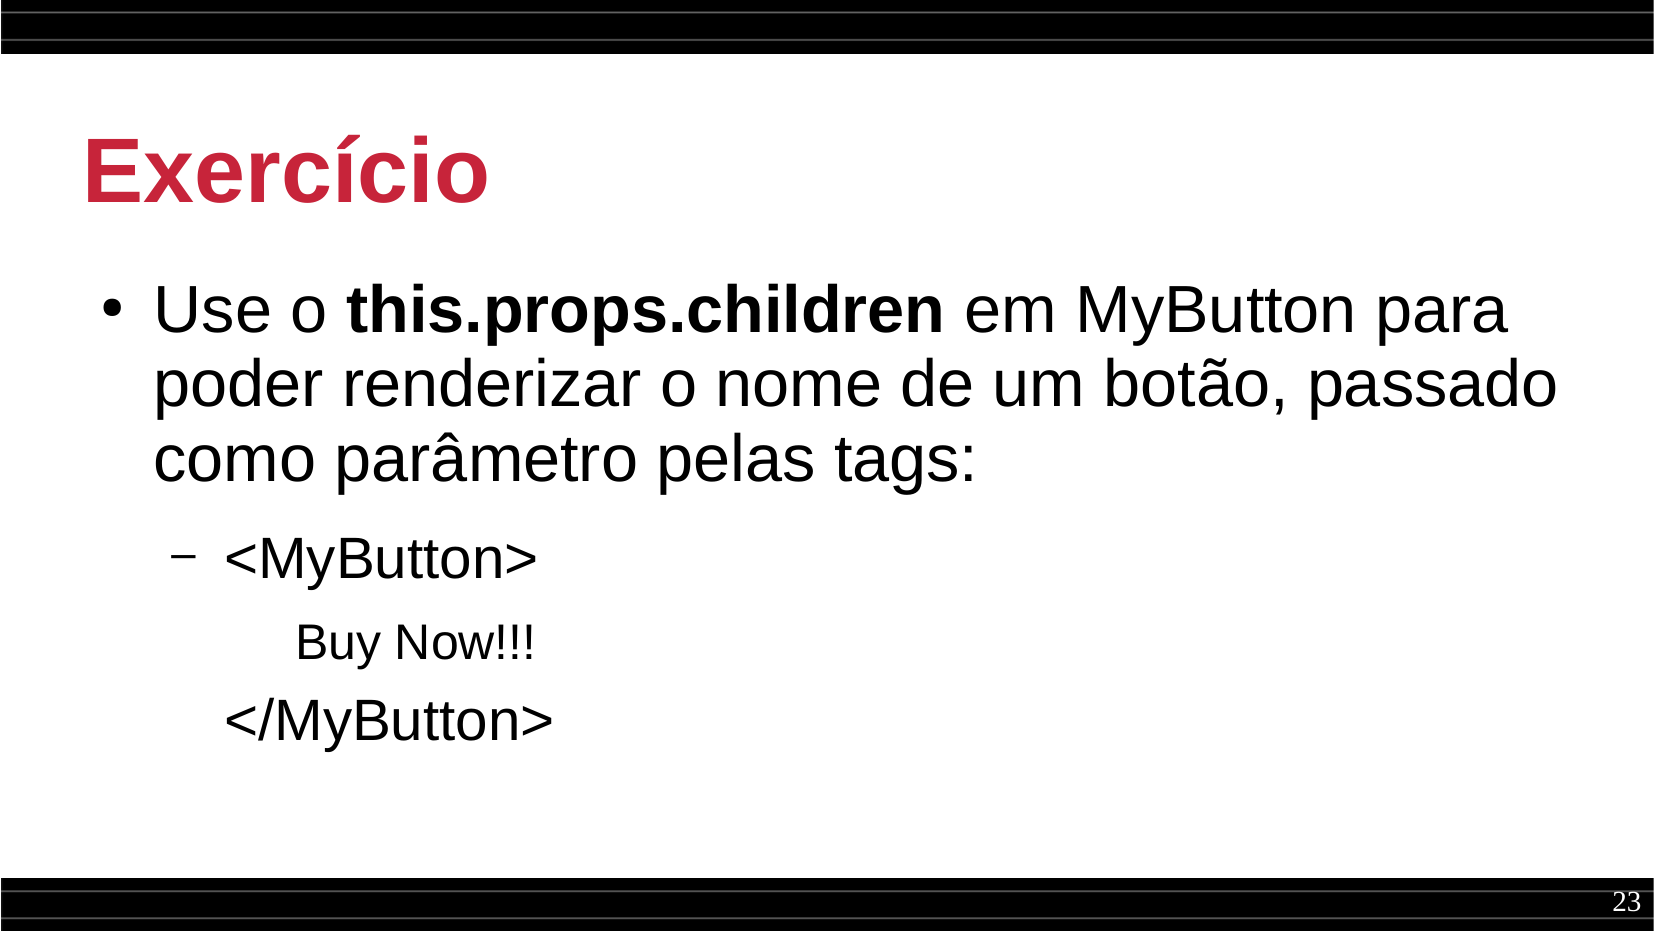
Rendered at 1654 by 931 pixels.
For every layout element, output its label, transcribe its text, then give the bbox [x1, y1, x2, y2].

picture [1, 0, 1654, 54]
picture [1, 878, 1654, 931]
list Use o this.props.children em MyButton para poder renderizar o nome de um botão, passado como parâmetro pelas tags: <MyButton> Buy Now!!! </MyButton> [82, 271, 1571, 758]
title Exercício [82, 92, 1571, 249]
